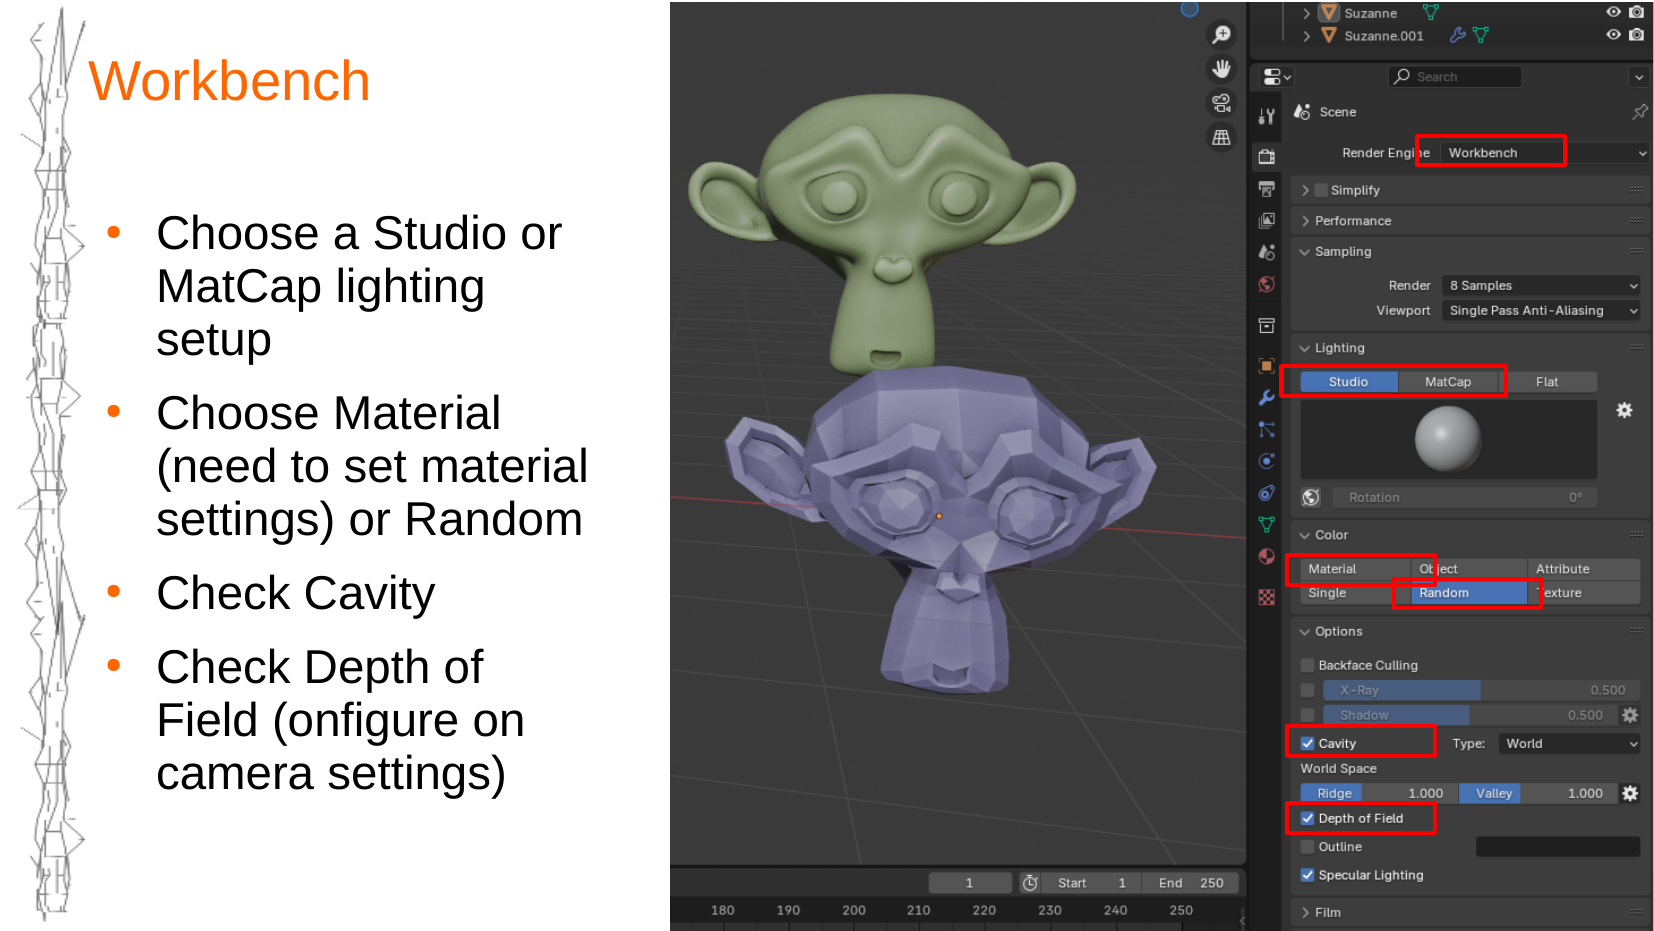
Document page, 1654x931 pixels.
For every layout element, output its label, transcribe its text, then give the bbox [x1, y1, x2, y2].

list Choose a Studio or MatCap lighting setup Choose Material (need to set material settings) or Random Check Cavity Check Depth of Field (onfigure on camera settings) [88, 206, 591, 857]
picture [670, 2, 1654, 931]
title Workbench [88, 29, 670, 133]
